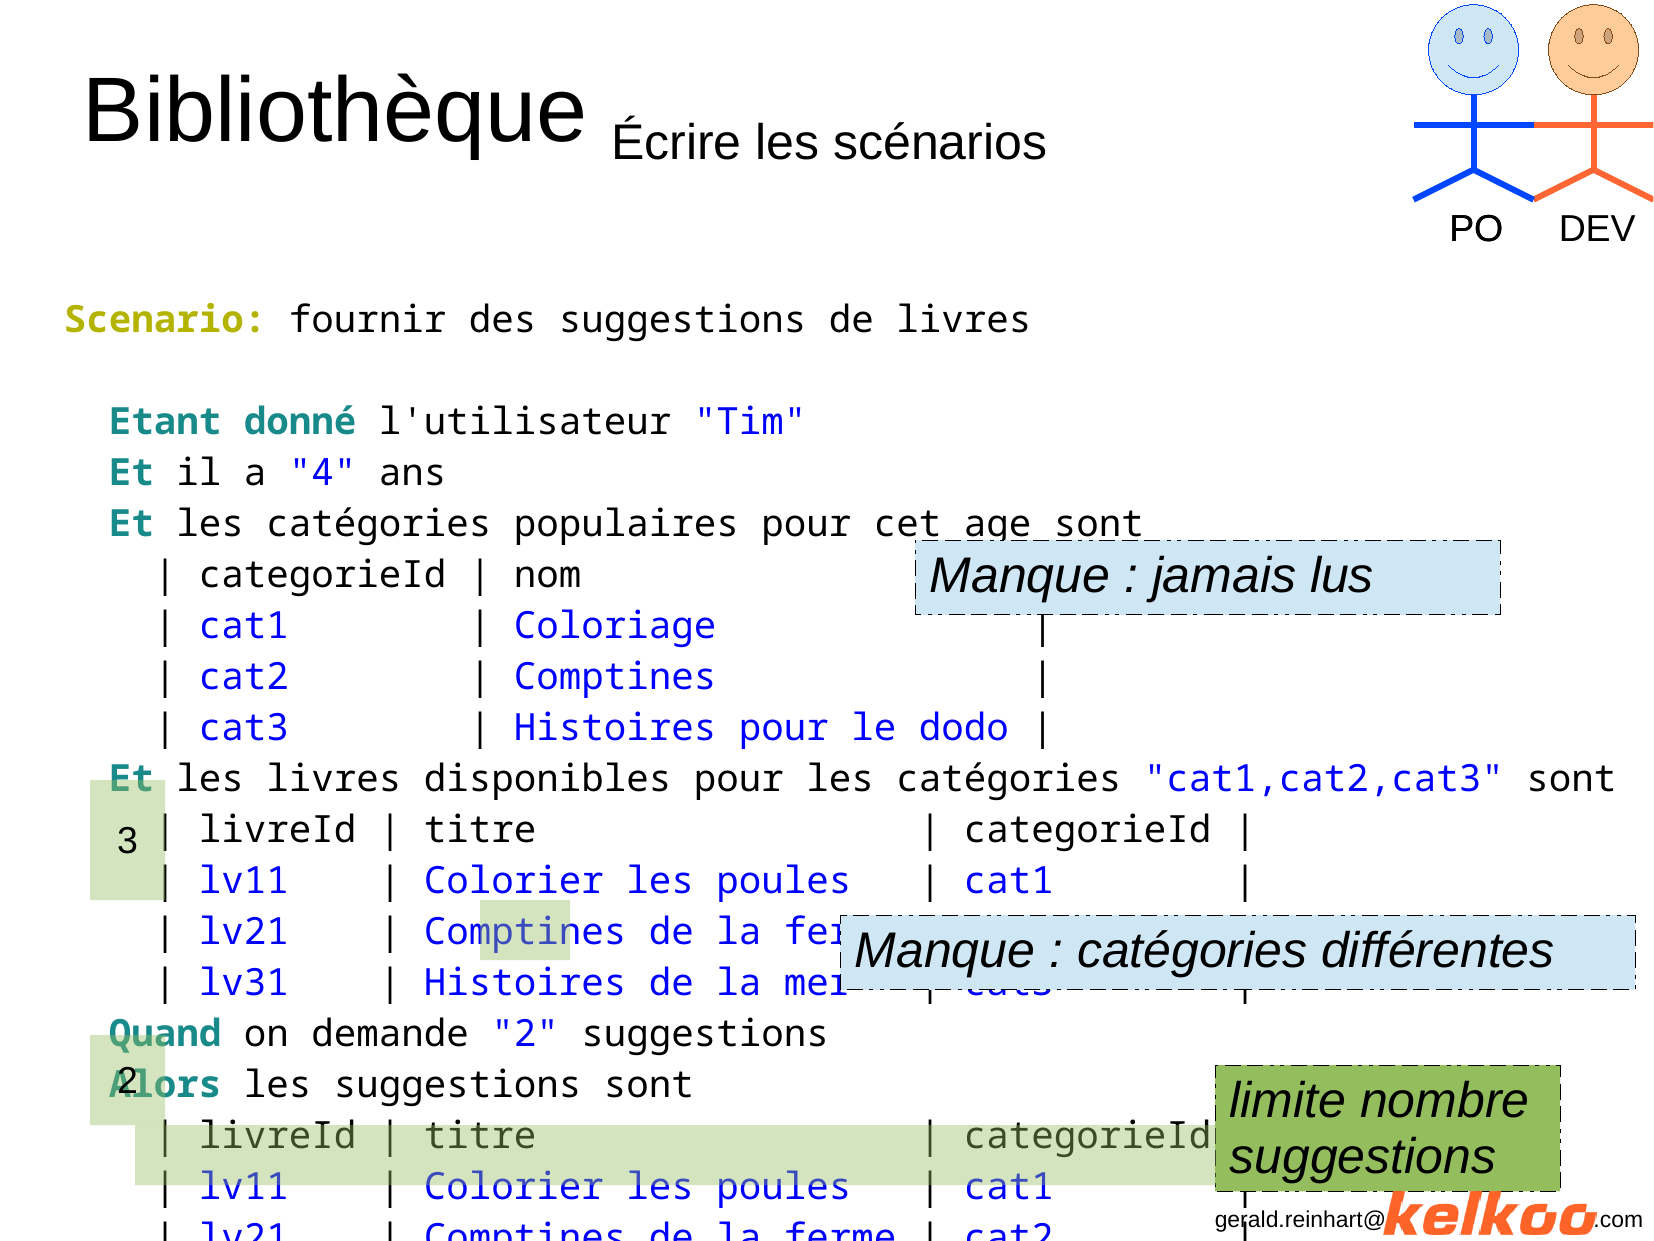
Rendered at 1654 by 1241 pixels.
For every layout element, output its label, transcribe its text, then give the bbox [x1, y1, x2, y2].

text_box 3 [90, 780, 166, 901]
text_box PO [1413, 213, 1534, 257]
text_box Manque : jamais lus [915, 540, 1501, 615]
text_box DEV [1534, 199, 1654, 257]
text_box [1571, 4, 1639, 95]
title Bibliothèque [82, 5, 1571, 213]
text_box gerald.reinhart@ .com [1193, 1199, 1654, 1241]
text_box Scenario: fournir des suggestions de livres Etant donné l'utilisateur "Tim" Et il a "4" ans Et les catégories populaires pour cet age sont | categorieId | nom | | cat1 | Coloriage | | cat2 | Comptines | | cat3 | Histoires pour le dodo | Et les livres disponibles pour les catégories "cat1,cat2,cat3" sont | livreId | titre | categorieId | | lv11 | Colorier les poules | cat1 | | lv21 | Comptines de la ferme | cat2 | | lv31 | Histoires de la mer | cat3 | Quand on demande "2" suggestions Alors les suggestions sont | livreId | titre | categorieId | | lv11 | Colorier les poules | cat1 | | lv21 | Comptines de la ferme | cat2 | [3, 285, 1632, 1179]
text_box limite nombre suggestions [1215, 1065, 1561, 1192]
text_box 2 [90, 1035, 166, 1126]
text_box Manque : catégories différentes [840, 915, 1636, 990]
text_box [135, 1125, 1231, 1186]
text_box [480, 900, 571, 961]
picture [1383, 1191, 1597, 1199]
text_box Écrire les scénarios [596, 106, 1063, 178]
